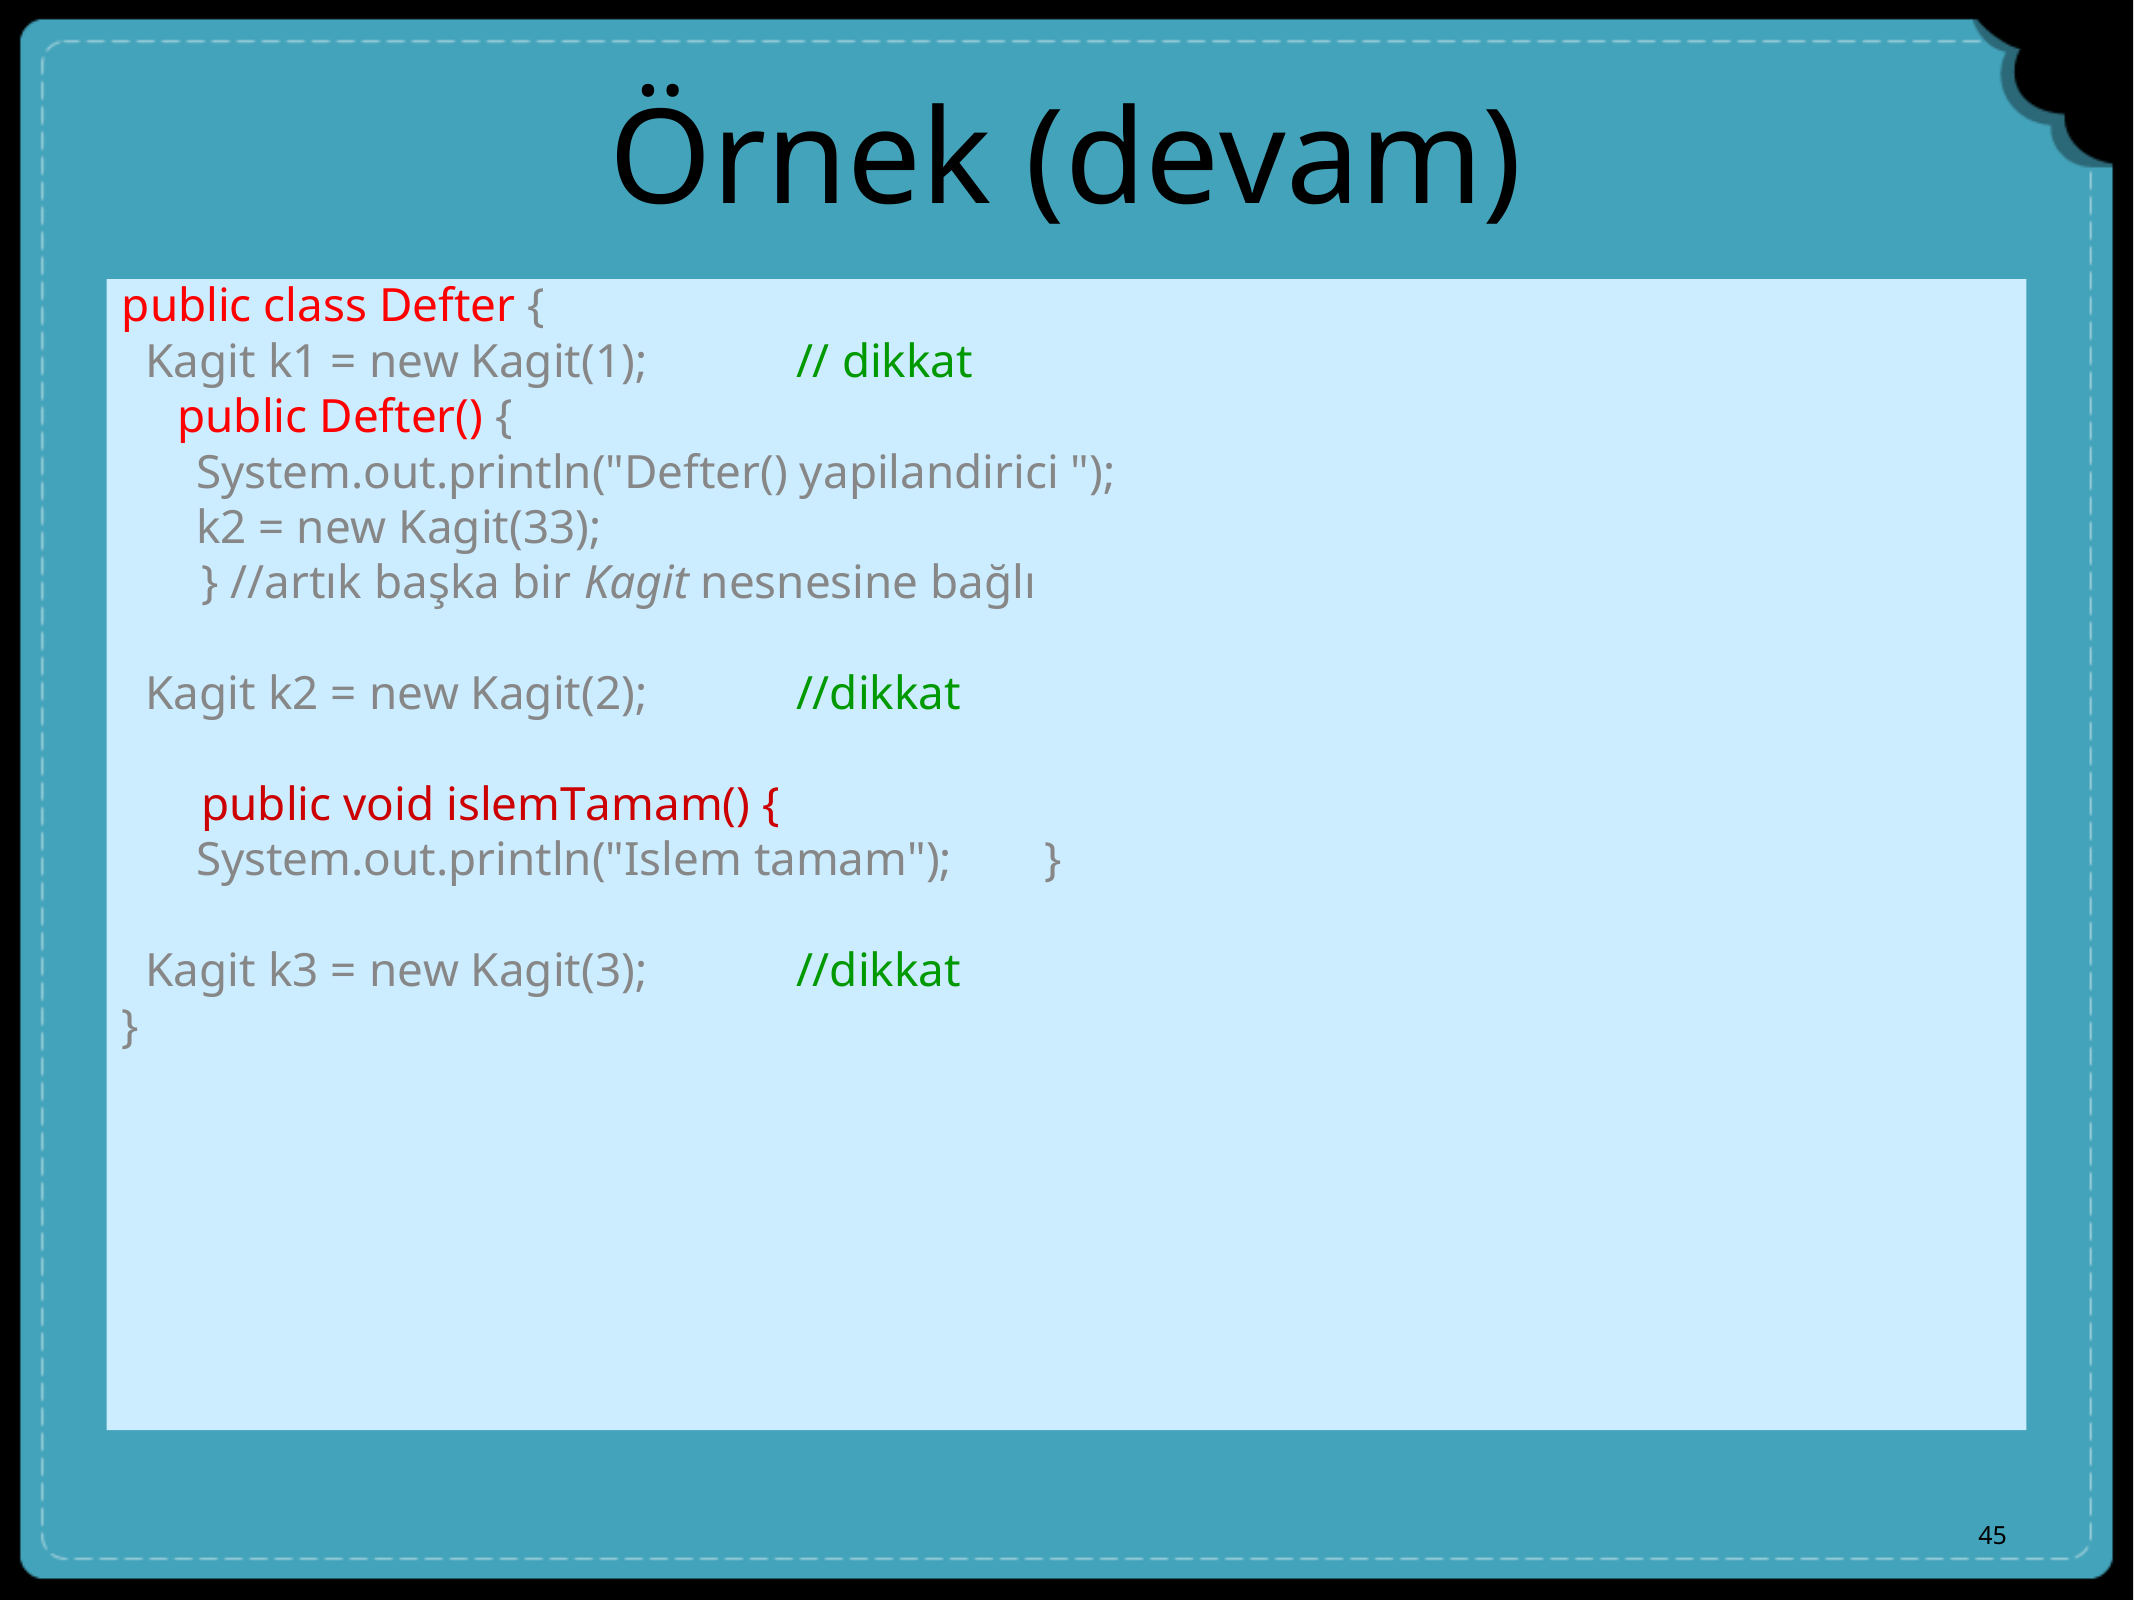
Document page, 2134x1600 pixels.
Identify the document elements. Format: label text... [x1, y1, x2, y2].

title Örnek (devam) [106, 64, 2027, 279]
picture [0, 0, 2134, 1600]
list public class Defter { Kagit k1 = new Kagit(1); // dikkat public Defter() { System.out.println("Defter() yapilandirici "); k2 = new Kagit(33); } //artık başka bir Kagit nesnesine bağlı Kagit k2 = new Kagit(2); //dikkat public void islemTamam() { System.out.println("Islem tamam"); } Kagit k3 = new Kagit(3); //dikkat } [106, 279, 2027, 1431]
